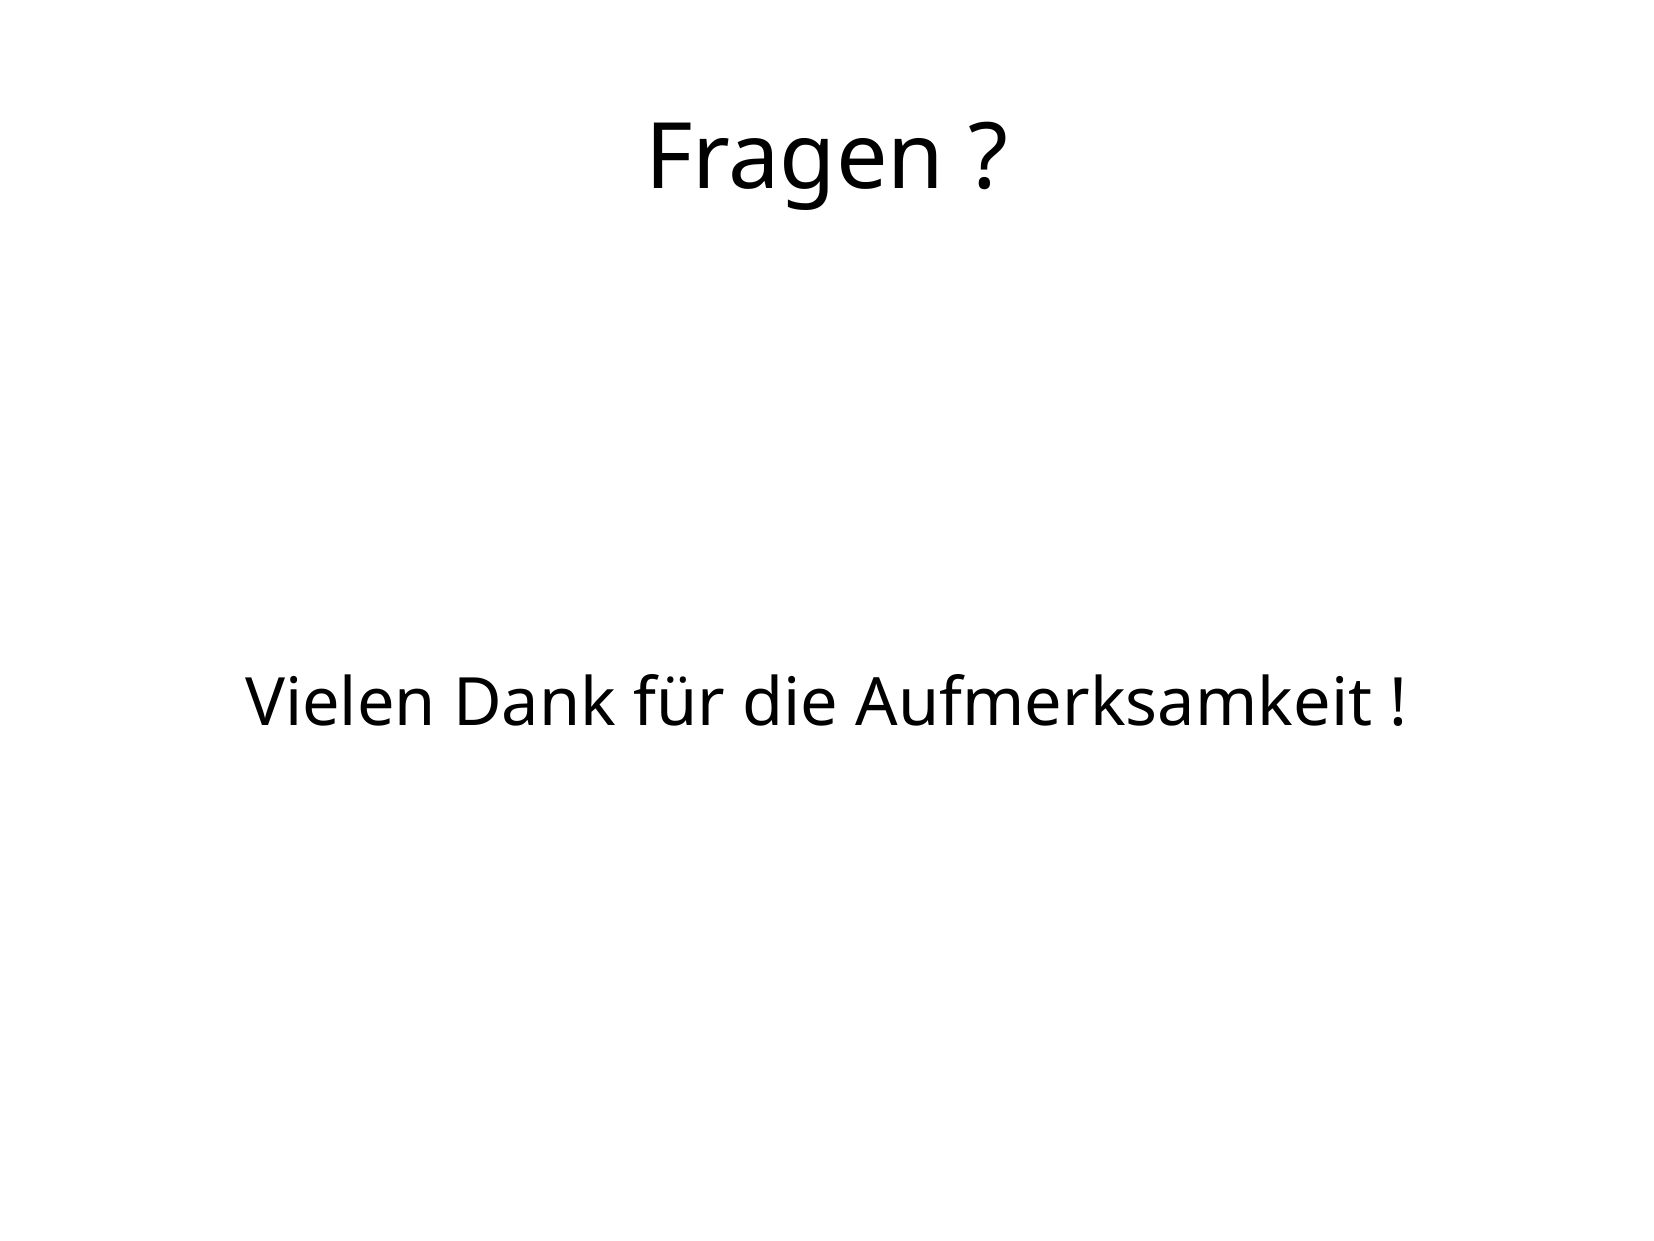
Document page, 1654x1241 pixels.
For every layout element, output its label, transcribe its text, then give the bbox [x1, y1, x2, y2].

subtitle Vielen Dank für die Aufmerksamkeit ! [82, 297, 1571, 1102]
title Fragen ? [82, 56, 1571, 250]
